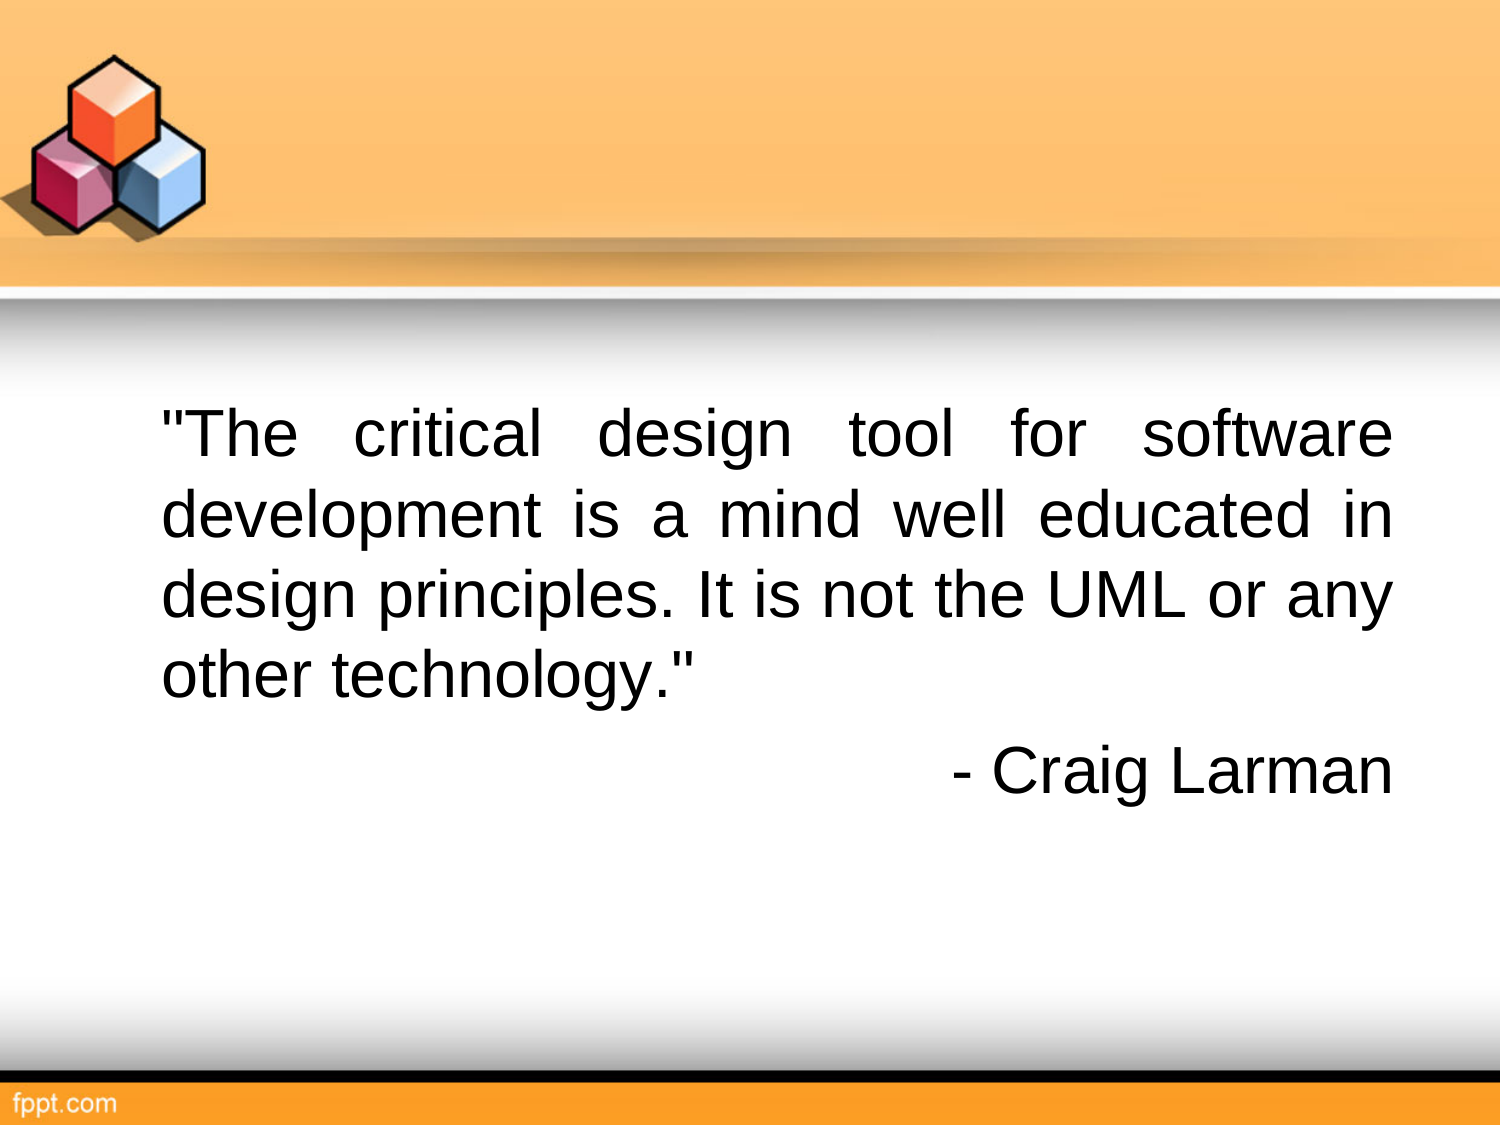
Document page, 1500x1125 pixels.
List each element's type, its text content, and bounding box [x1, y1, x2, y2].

picture [0, 0, 1500, 1125]
list "The critical design tool for software development is a mind well educated in design principles. It is not the UML or any other technology." - Craig Larman [90, 382, 1410, 1036]
